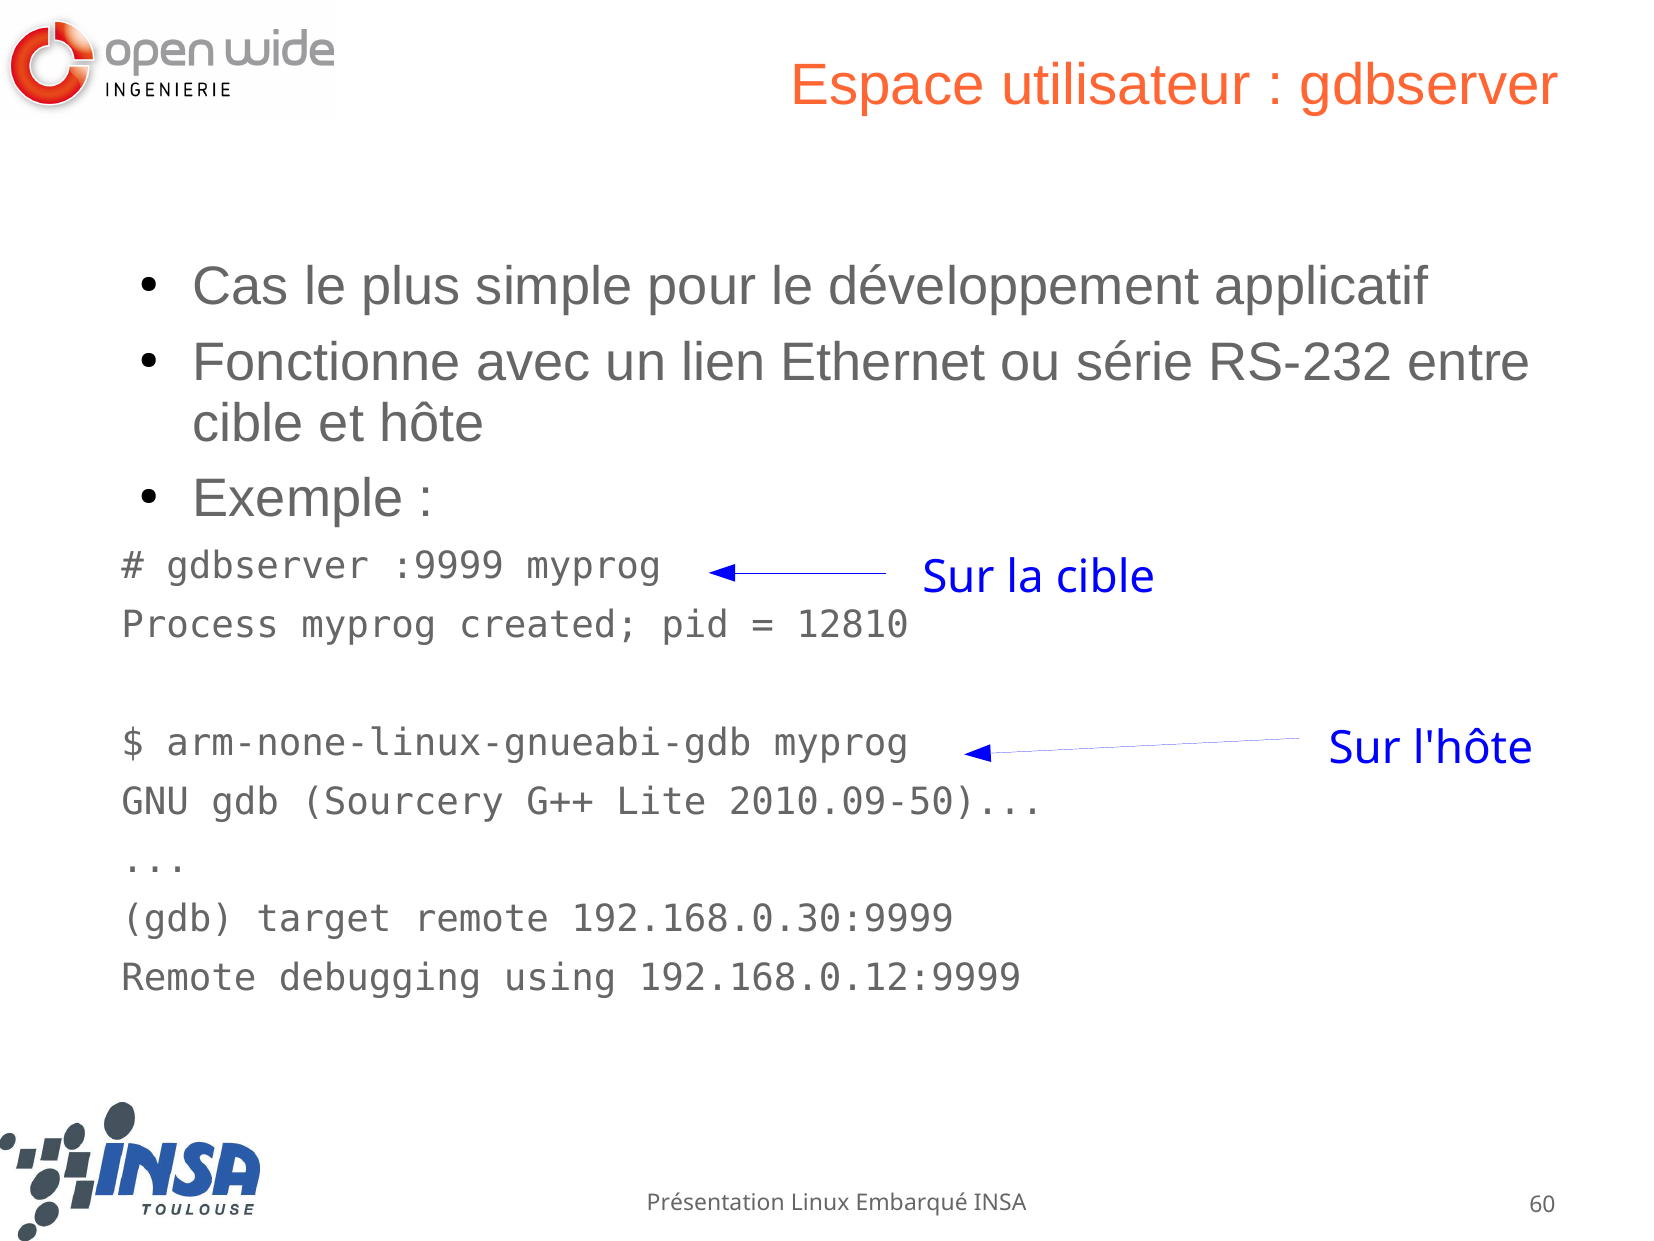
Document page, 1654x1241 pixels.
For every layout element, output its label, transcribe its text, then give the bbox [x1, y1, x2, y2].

picture [0, 1102, 260, 1241]
title Espace utilisateur : gdbserver [602, 12, 1561, 157]
list Cas le plus simple pour le développement applicatif Fonctionne avec un lien Ethernet ou série RS-232 entre cible et hôte Exemple : # gdbserver :9999 myprog Process myprog created; pid = 12810 $ arm-none-linux-gnueabi-gdb myprog GNU gdb (Sourcery G++ Lite 2010.09-50)... ... (gdb) target remote 192.168.0.30:9999 Remote debugging using 192.168.0.12:9999 [121, 255, 1534, 1127]
text_box Sur la cible [922, 543, 1177, 597]
picture [0, 0, 334, 119]
text_box Sur l'hôte [1328, 714, 1549, 768]
